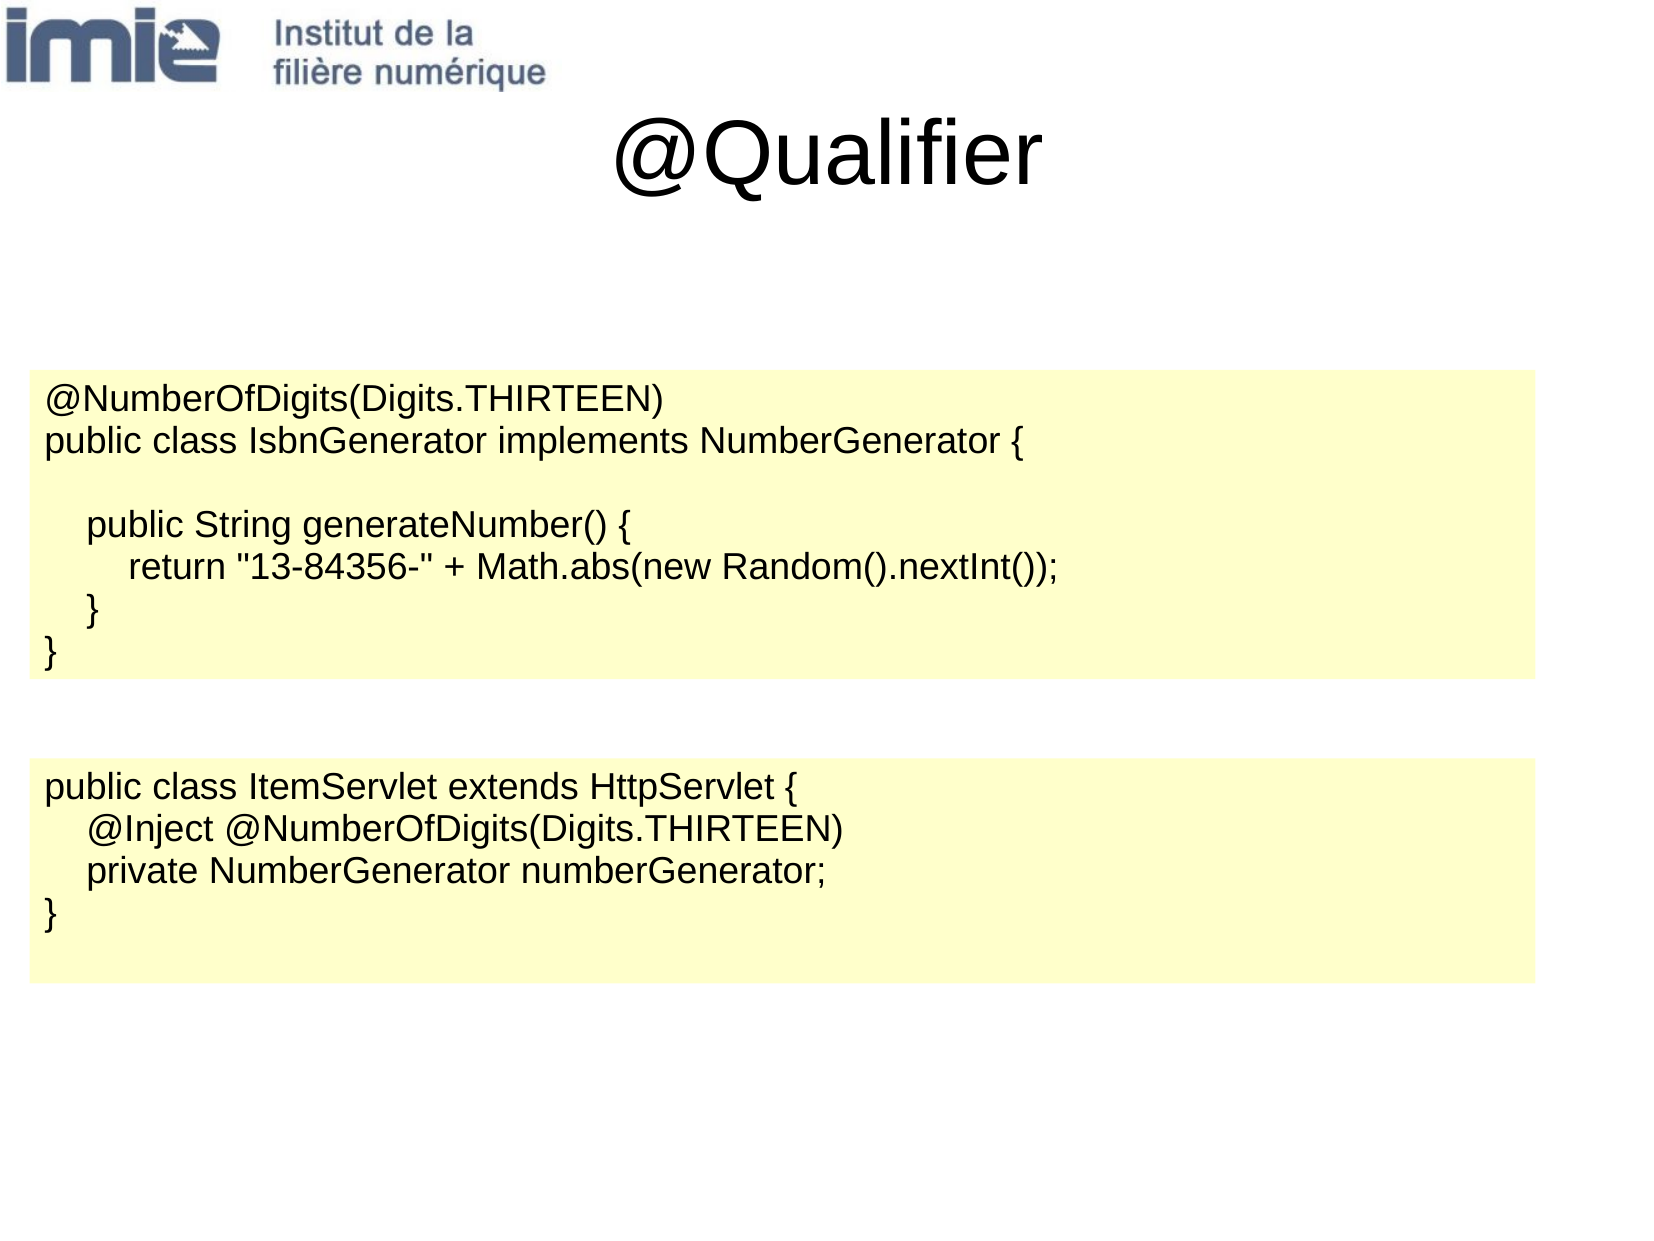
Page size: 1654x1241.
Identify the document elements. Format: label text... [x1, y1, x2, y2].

text_box @NumberOfDigits(Digits.THIRTEEN) public class IsbnGenerator implements NumberGenerator { public String generateNumber() { return "13-84356-" + Math.abs(new Random().nextInt()); } } [29, 369, 1536, 680]
picture [1, 0, 562, 92]
title @Qualifier [82, 49, 1571, 257]
text_box public class ItemServlet extends HttpServlet { @Inject @NumberOfDigits(Digits.THIRTEEN) private NumberGenerator numberGenerator; } [29, 758, 1536, 984]
